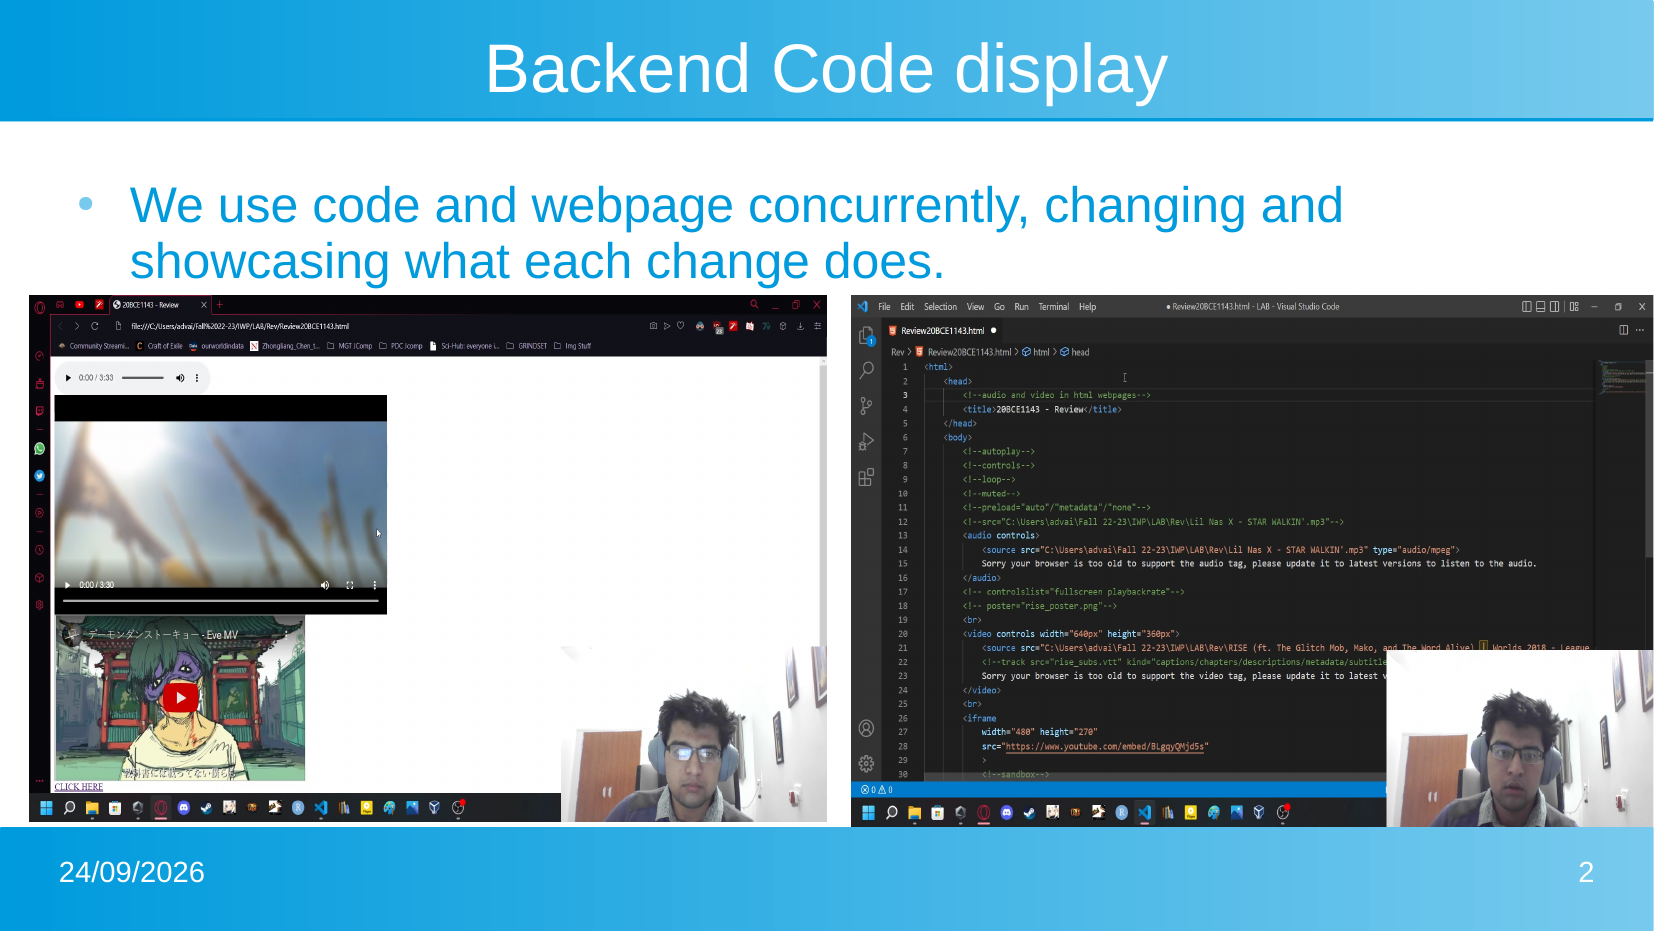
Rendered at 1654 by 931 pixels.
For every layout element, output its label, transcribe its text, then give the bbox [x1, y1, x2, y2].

title Backend Code display [59, 29, 1595, 108]
picture [851, 295, 1654, 827]
picture [29, 295, 827, 822]
list We use code and webpage concurrently, changing and showcasing what each change does. [59, 177, 1595, 768]
